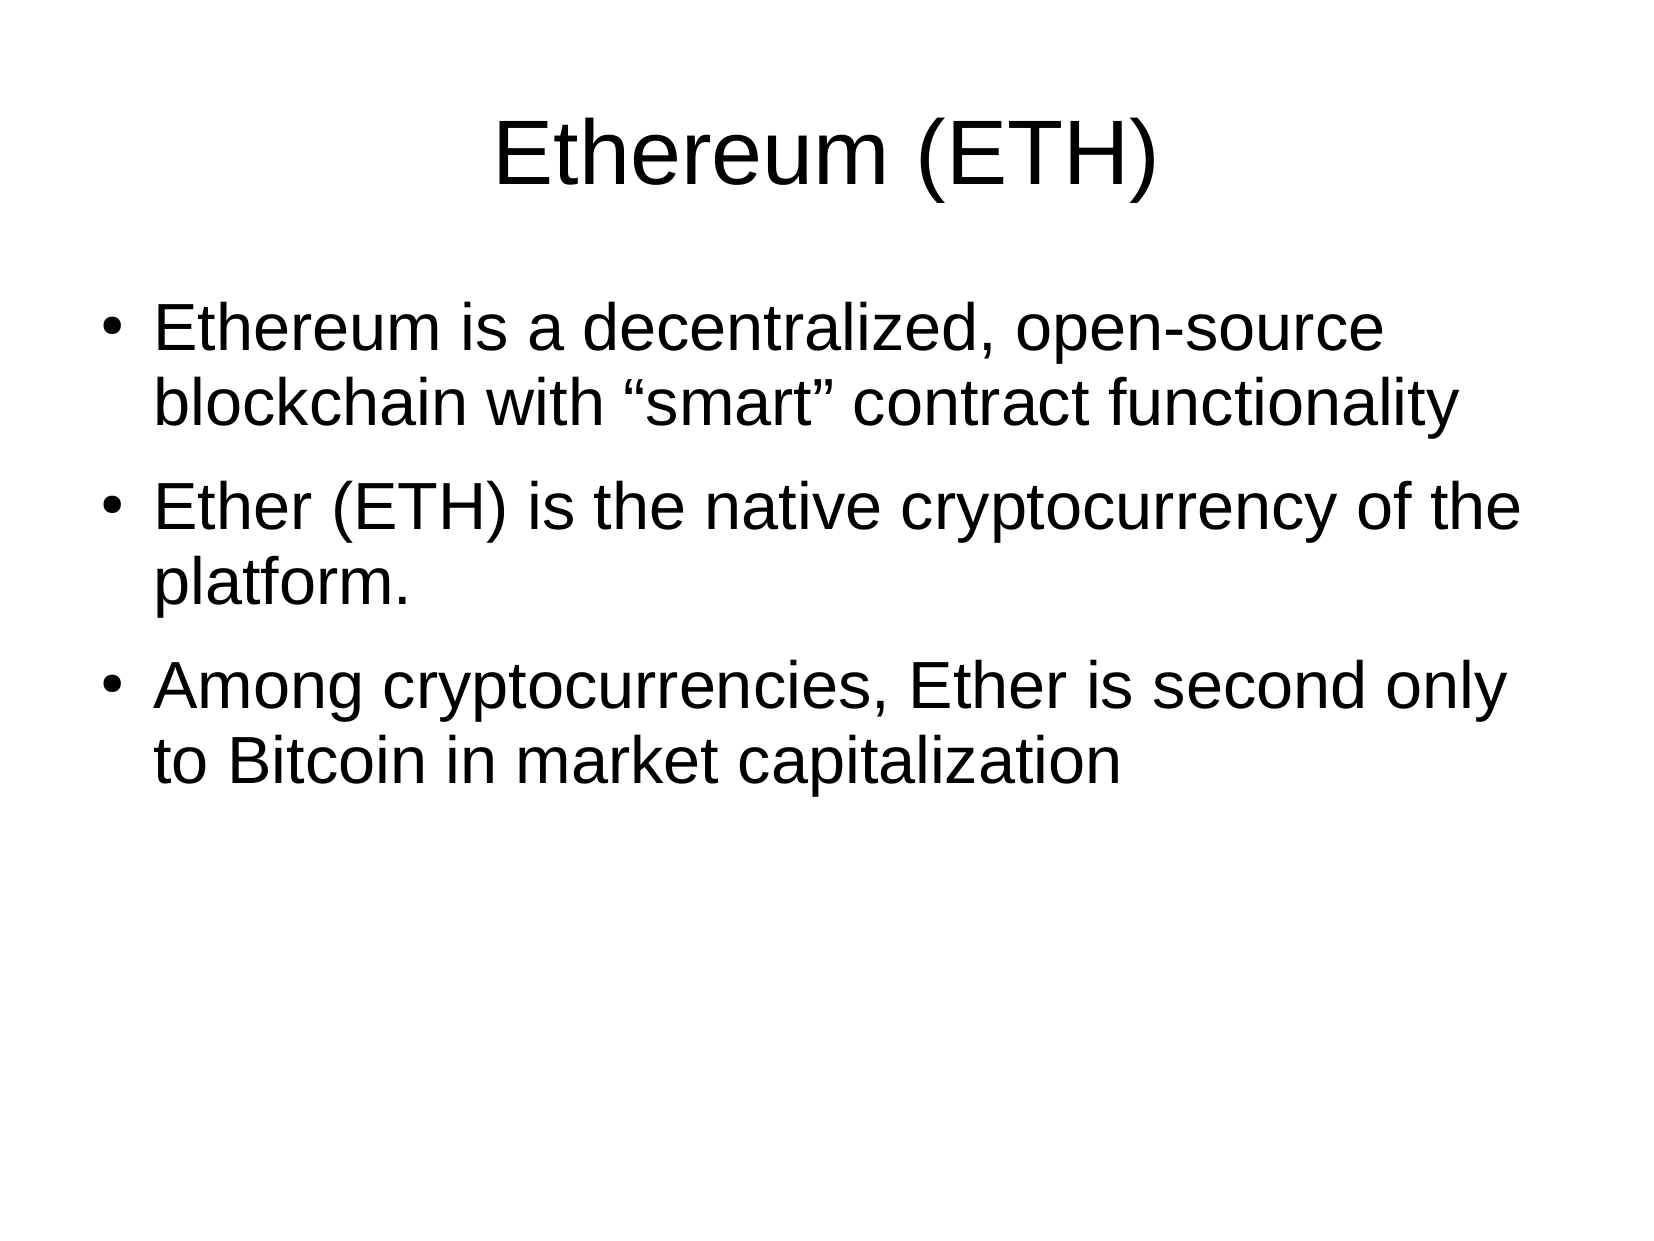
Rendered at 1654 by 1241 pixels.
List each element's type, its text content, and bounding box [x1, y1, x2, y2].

list Ethereum is a decentralized, open-source blockchain with “smart” contract functionality Ether (ETH) is the native cryptocurrency of the platform. Among cryptocurrencies, Ether is second only to Bitcoin in market capitalization [82, 290, 1571, 1010]
title Ethereum (ETH) [82, 49, 1571, 257]
